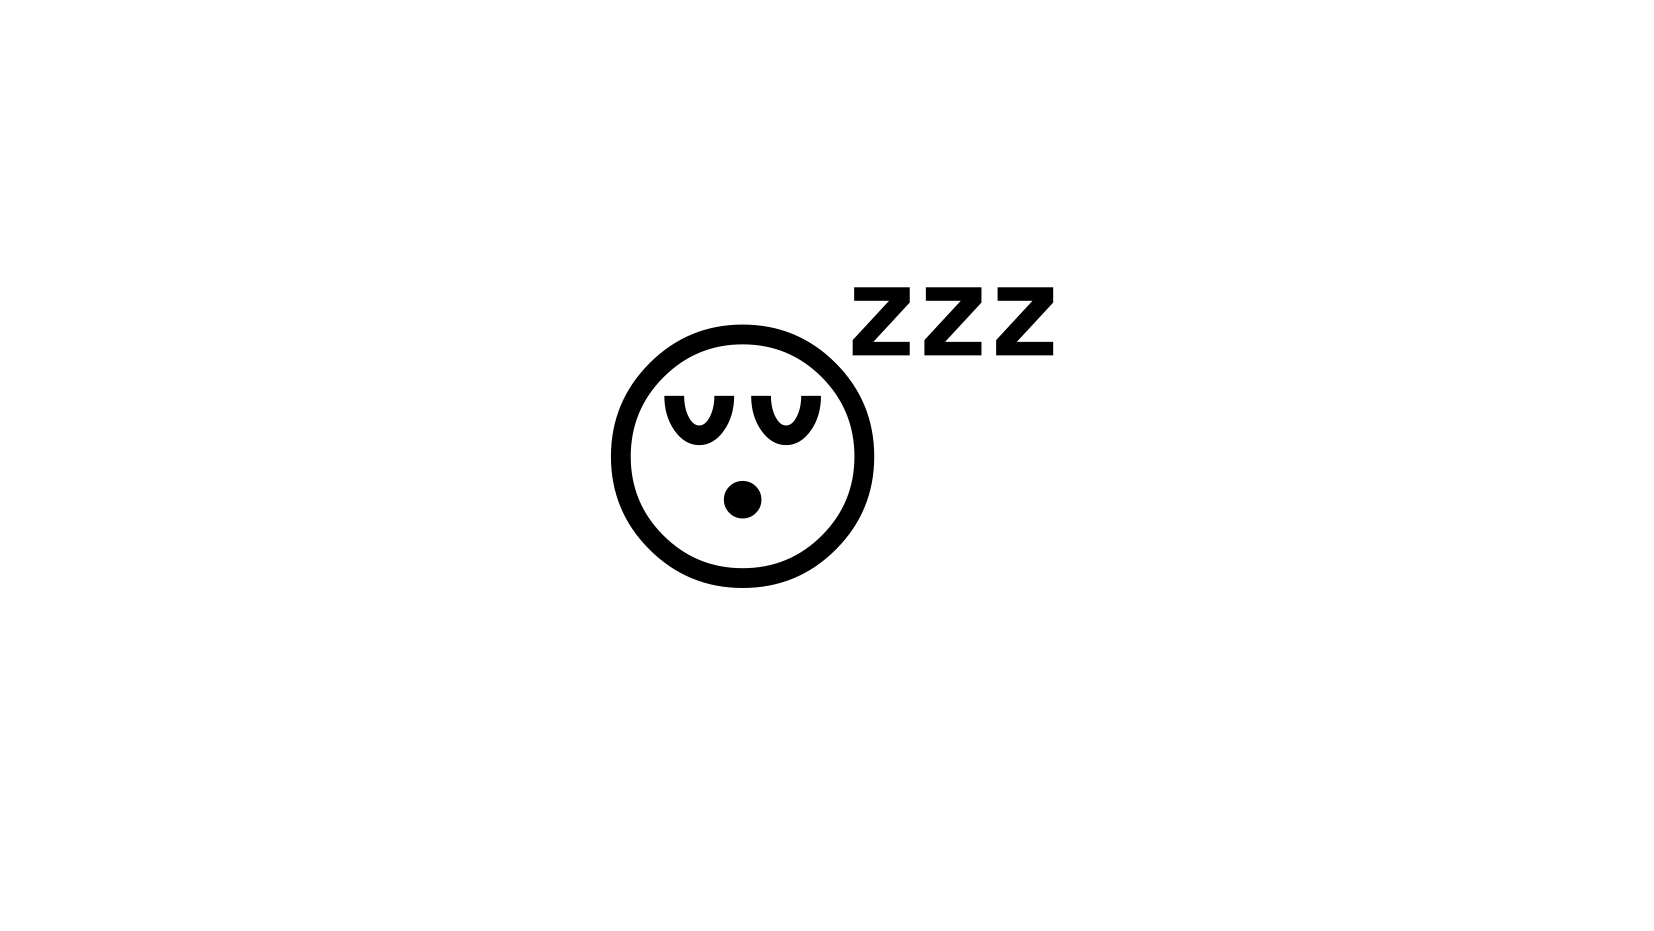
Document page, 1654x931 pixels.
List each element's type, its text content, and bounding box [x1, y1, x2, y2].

title 😴 [83, 37, 1572, 863]
